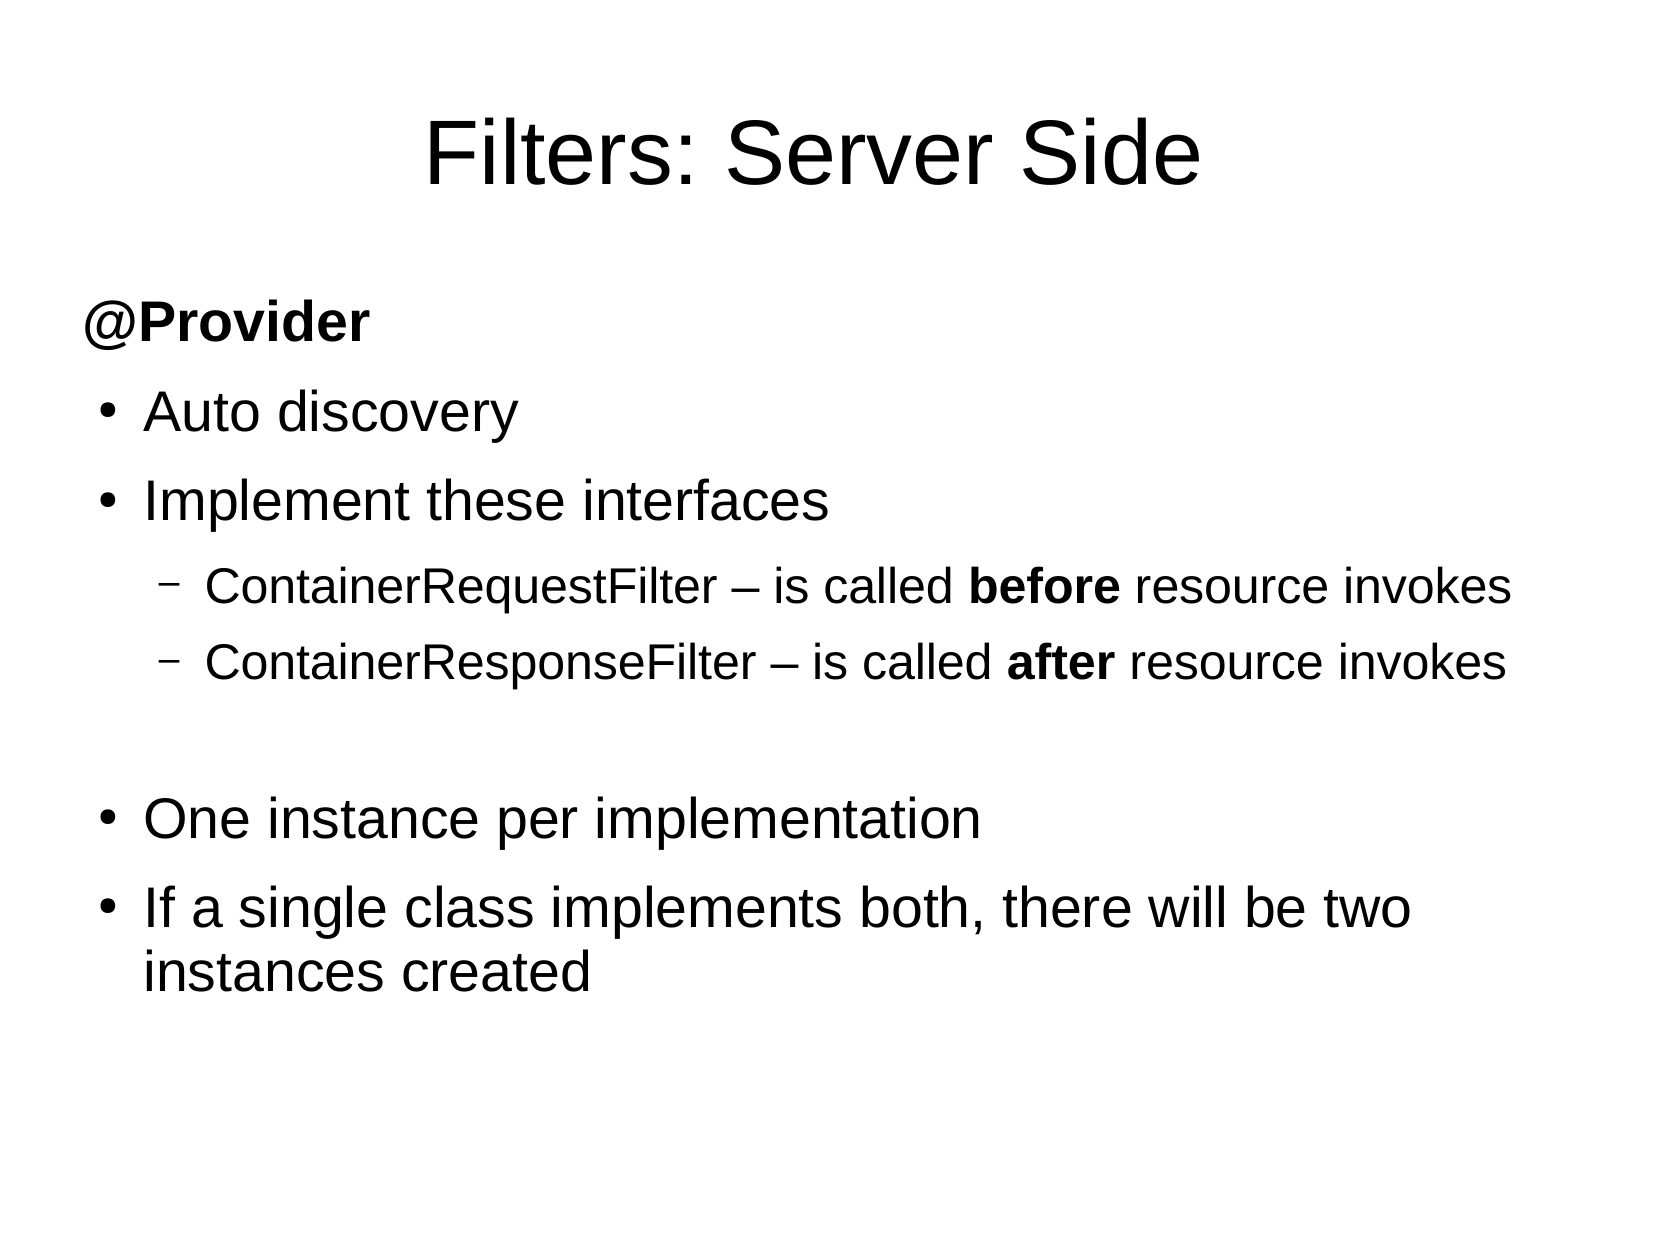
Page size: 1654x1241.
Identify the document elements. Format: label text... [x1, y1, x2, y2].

title Filters: Server Side [82, 49, 1571, 257]
list @Provider Auto discovery Implement these interfaces ContainerRequestFilter – is called before resource invokes ContainerResponseFilter – is called after resource invokes One instance per implementation If a single class implements both, there will be two instances created [82, 290, 1538, 1010]
